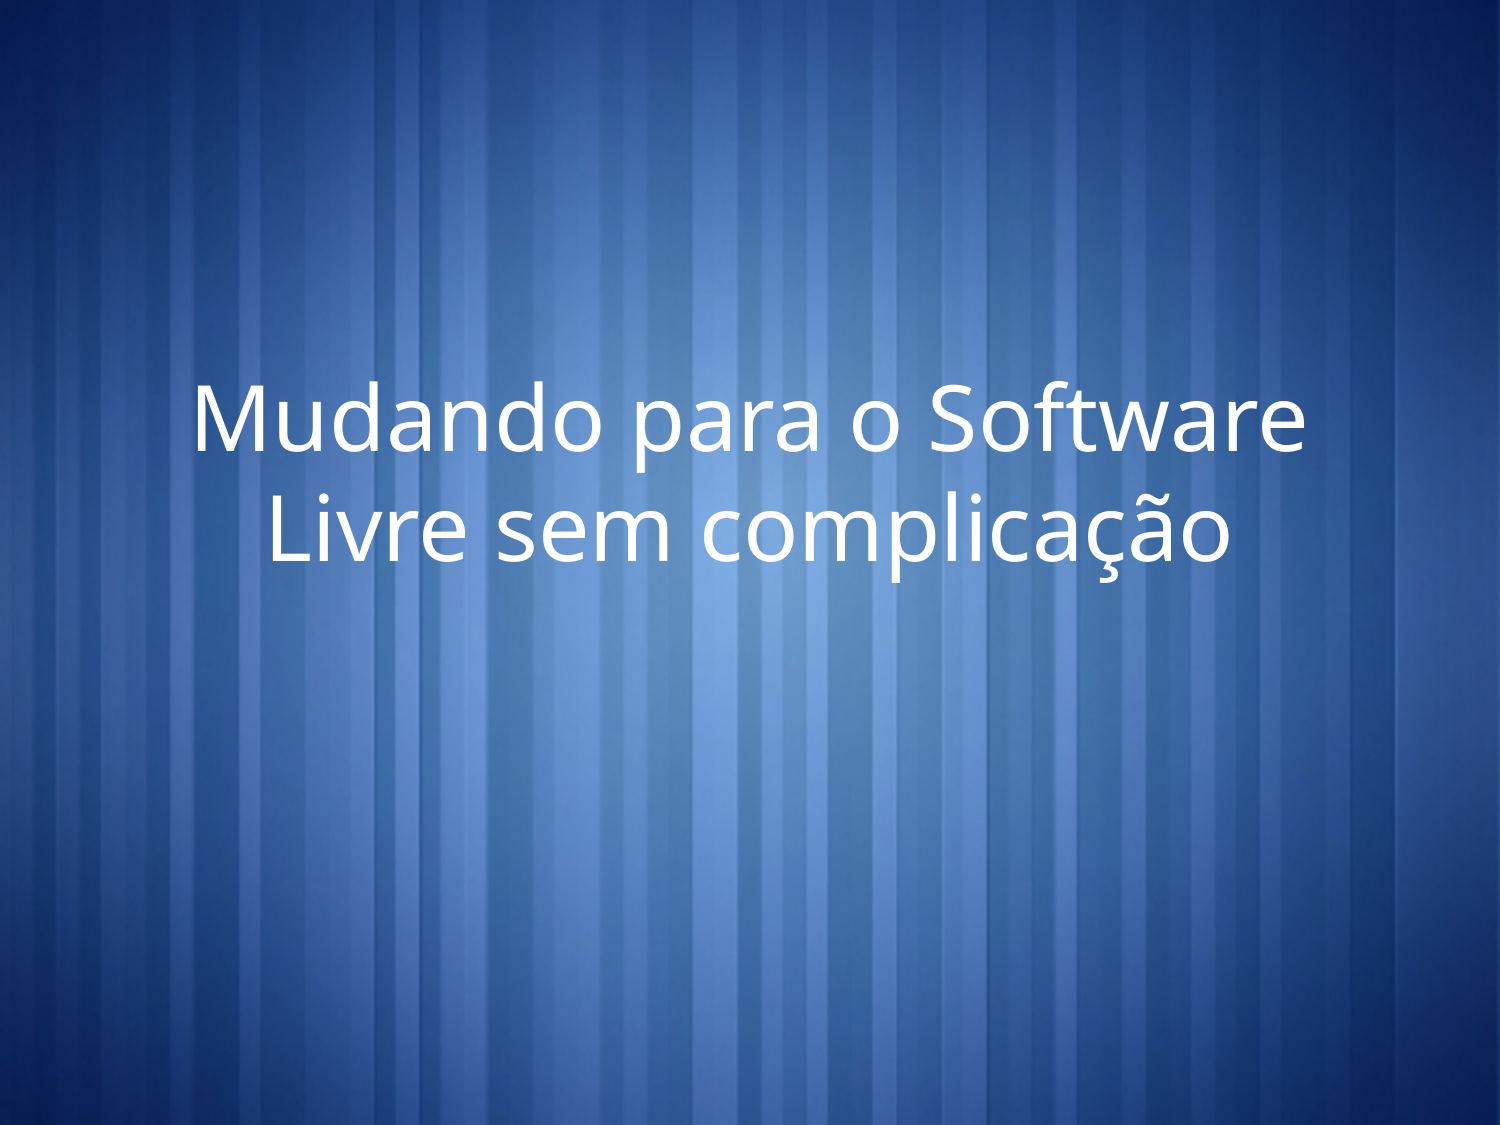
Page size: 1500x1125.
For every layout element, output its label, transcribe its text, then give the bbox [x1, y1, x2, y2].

picture [0, 0, 1500, 1125]
title Mudando para o Software Livre sem complicação [112, 349, 1388, 591]
